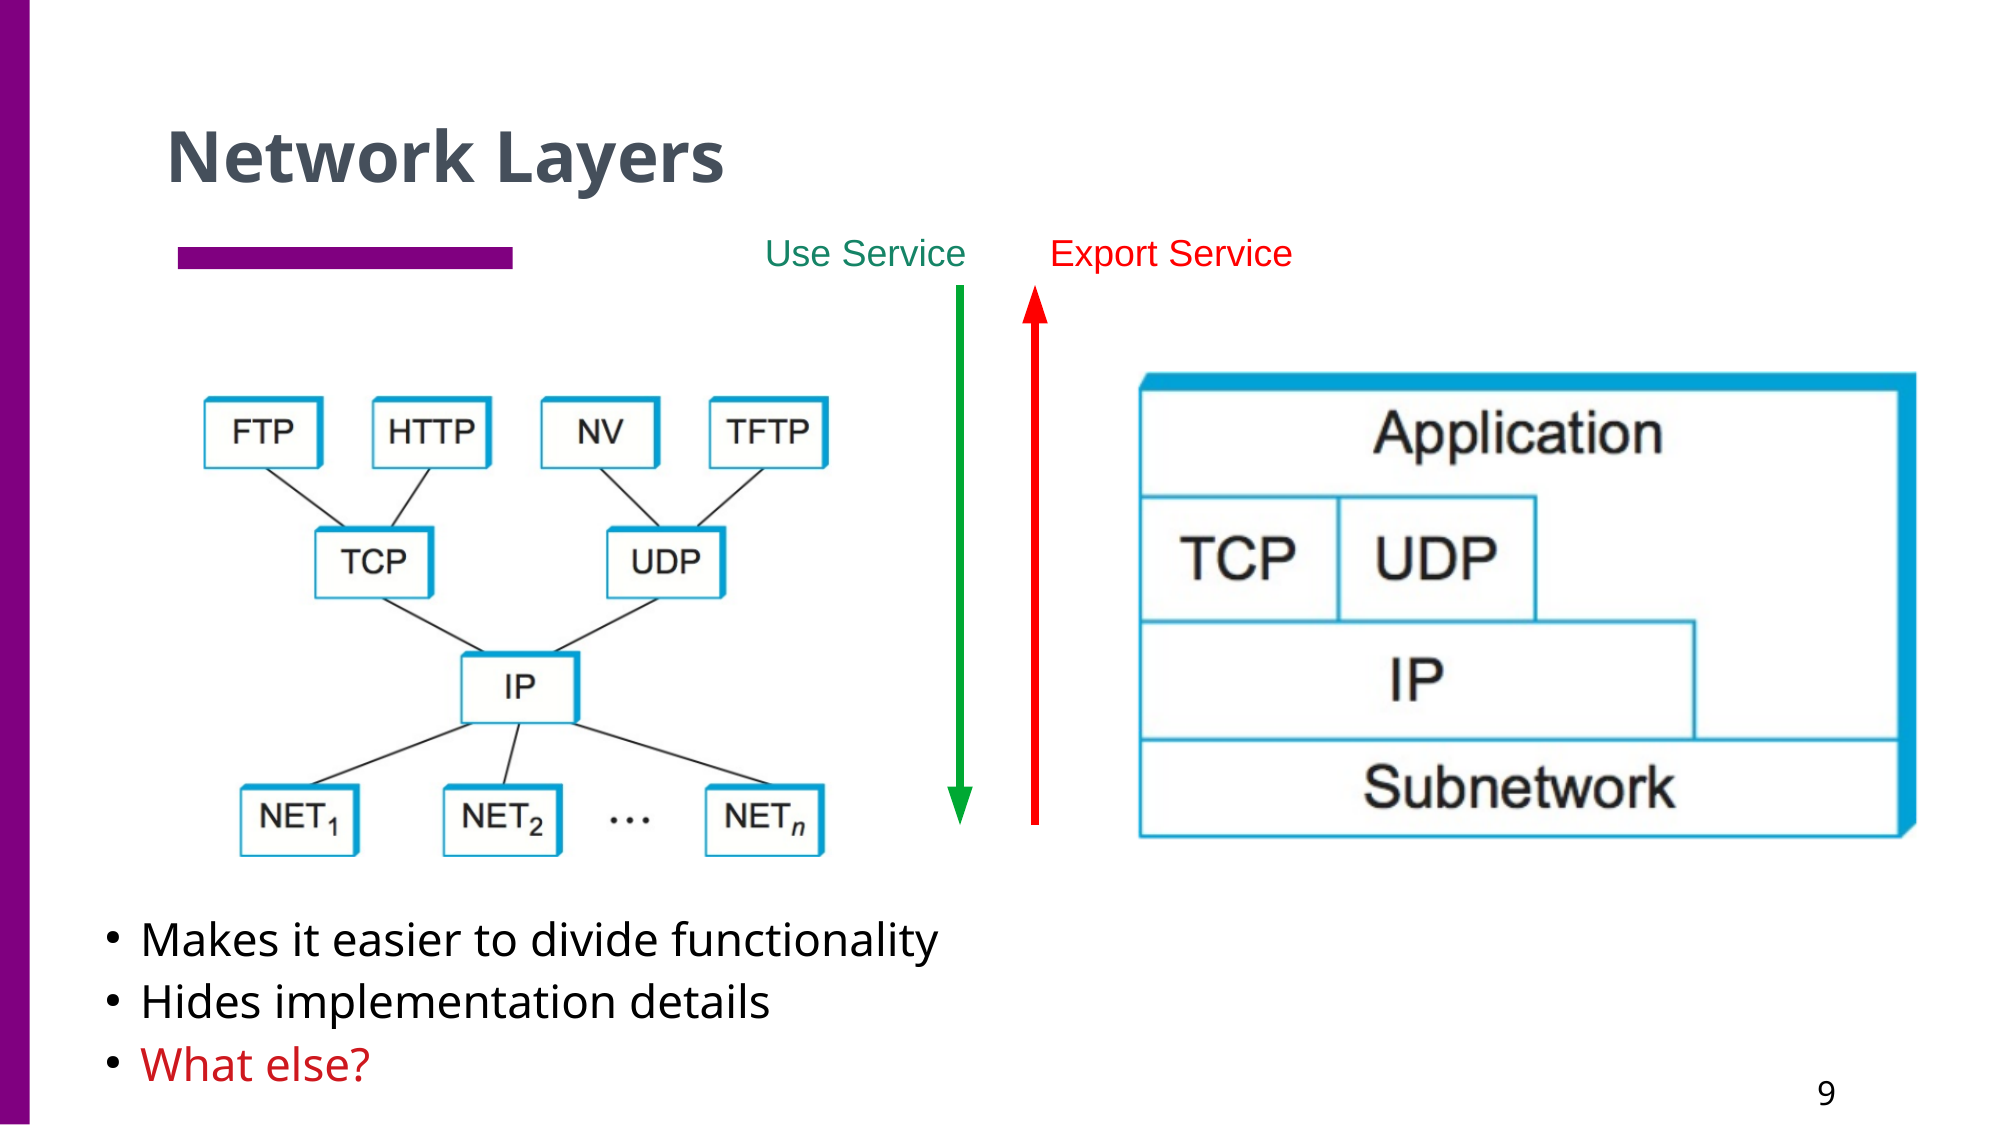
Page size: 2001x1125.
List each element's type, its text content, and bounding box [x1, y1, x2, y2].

text_box Makes it easier to divide functionality Hides implementation details What else? [90, 900, 1696, 1125]
picture [174, 374, 871, 877]
text_box Network Layers [151, 0, 1849, 212]
picture [1081, 331, 1965, 856]
text_box Export Service [1066, 224, 1351, 286]
text_box Use Service [750, 224, 1066, 286]
